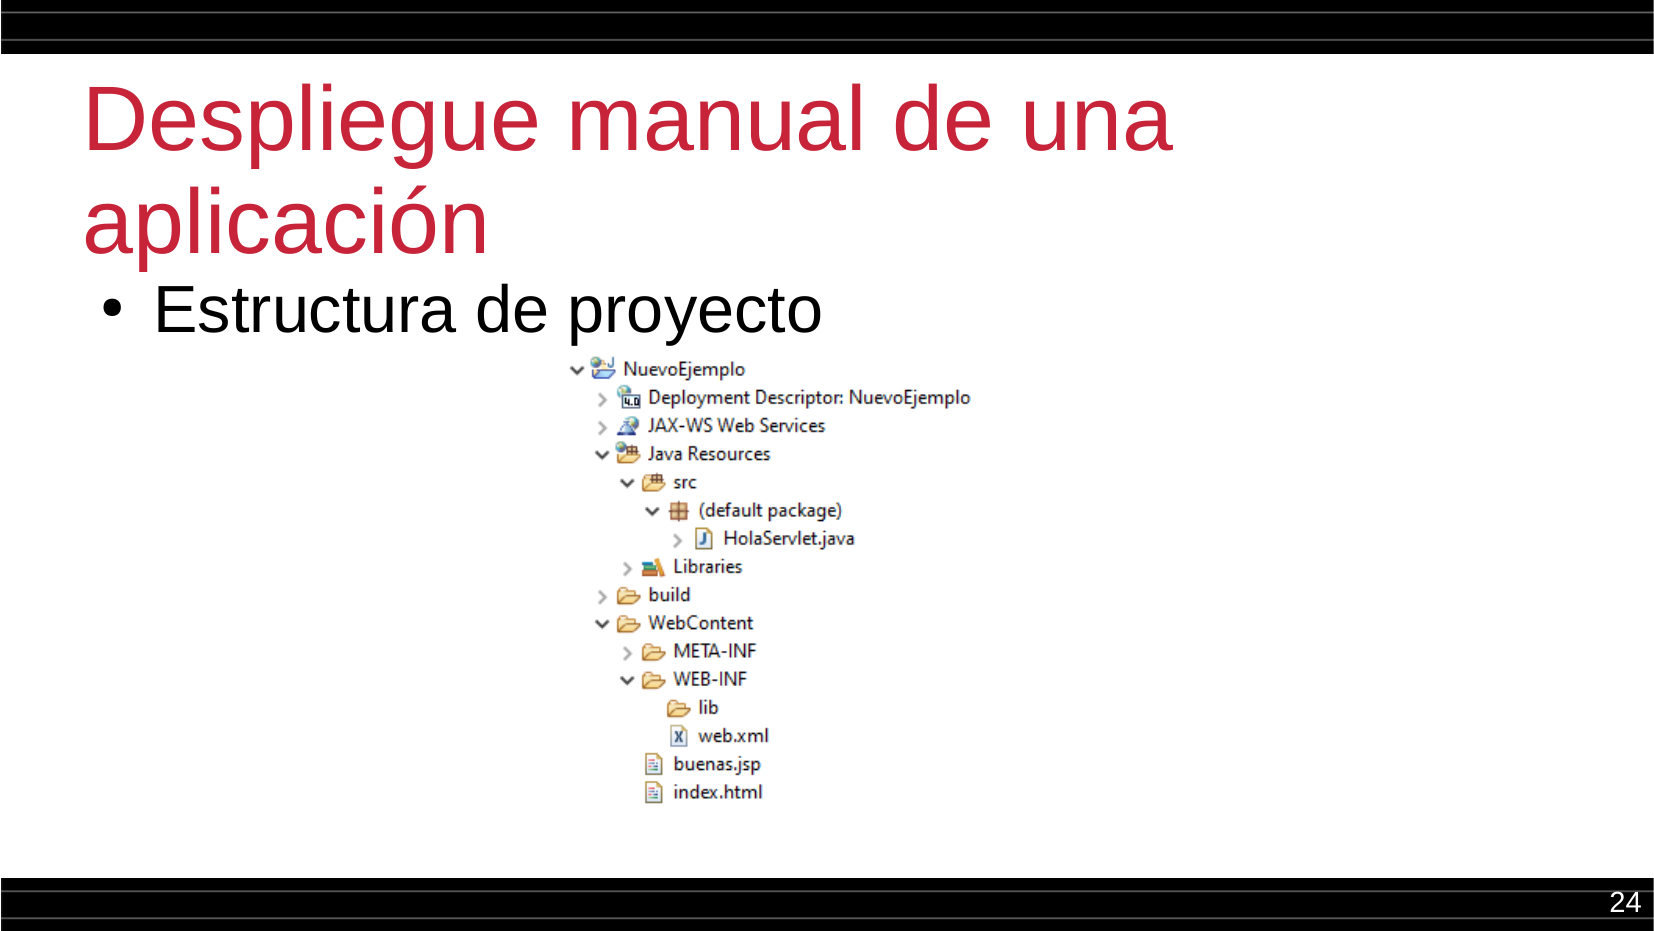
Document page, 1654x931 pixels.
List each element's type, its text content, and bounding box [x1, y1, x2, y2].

picture [561, 354, 985, 805]
picture [1, 0, 1654, 54]
picture [1, 878, 1654, 931]
title Despliegue manual de una aplicación [82, 67, 1571, 271]
list Estructura de proyecto [82, 271, 1571, 851]
